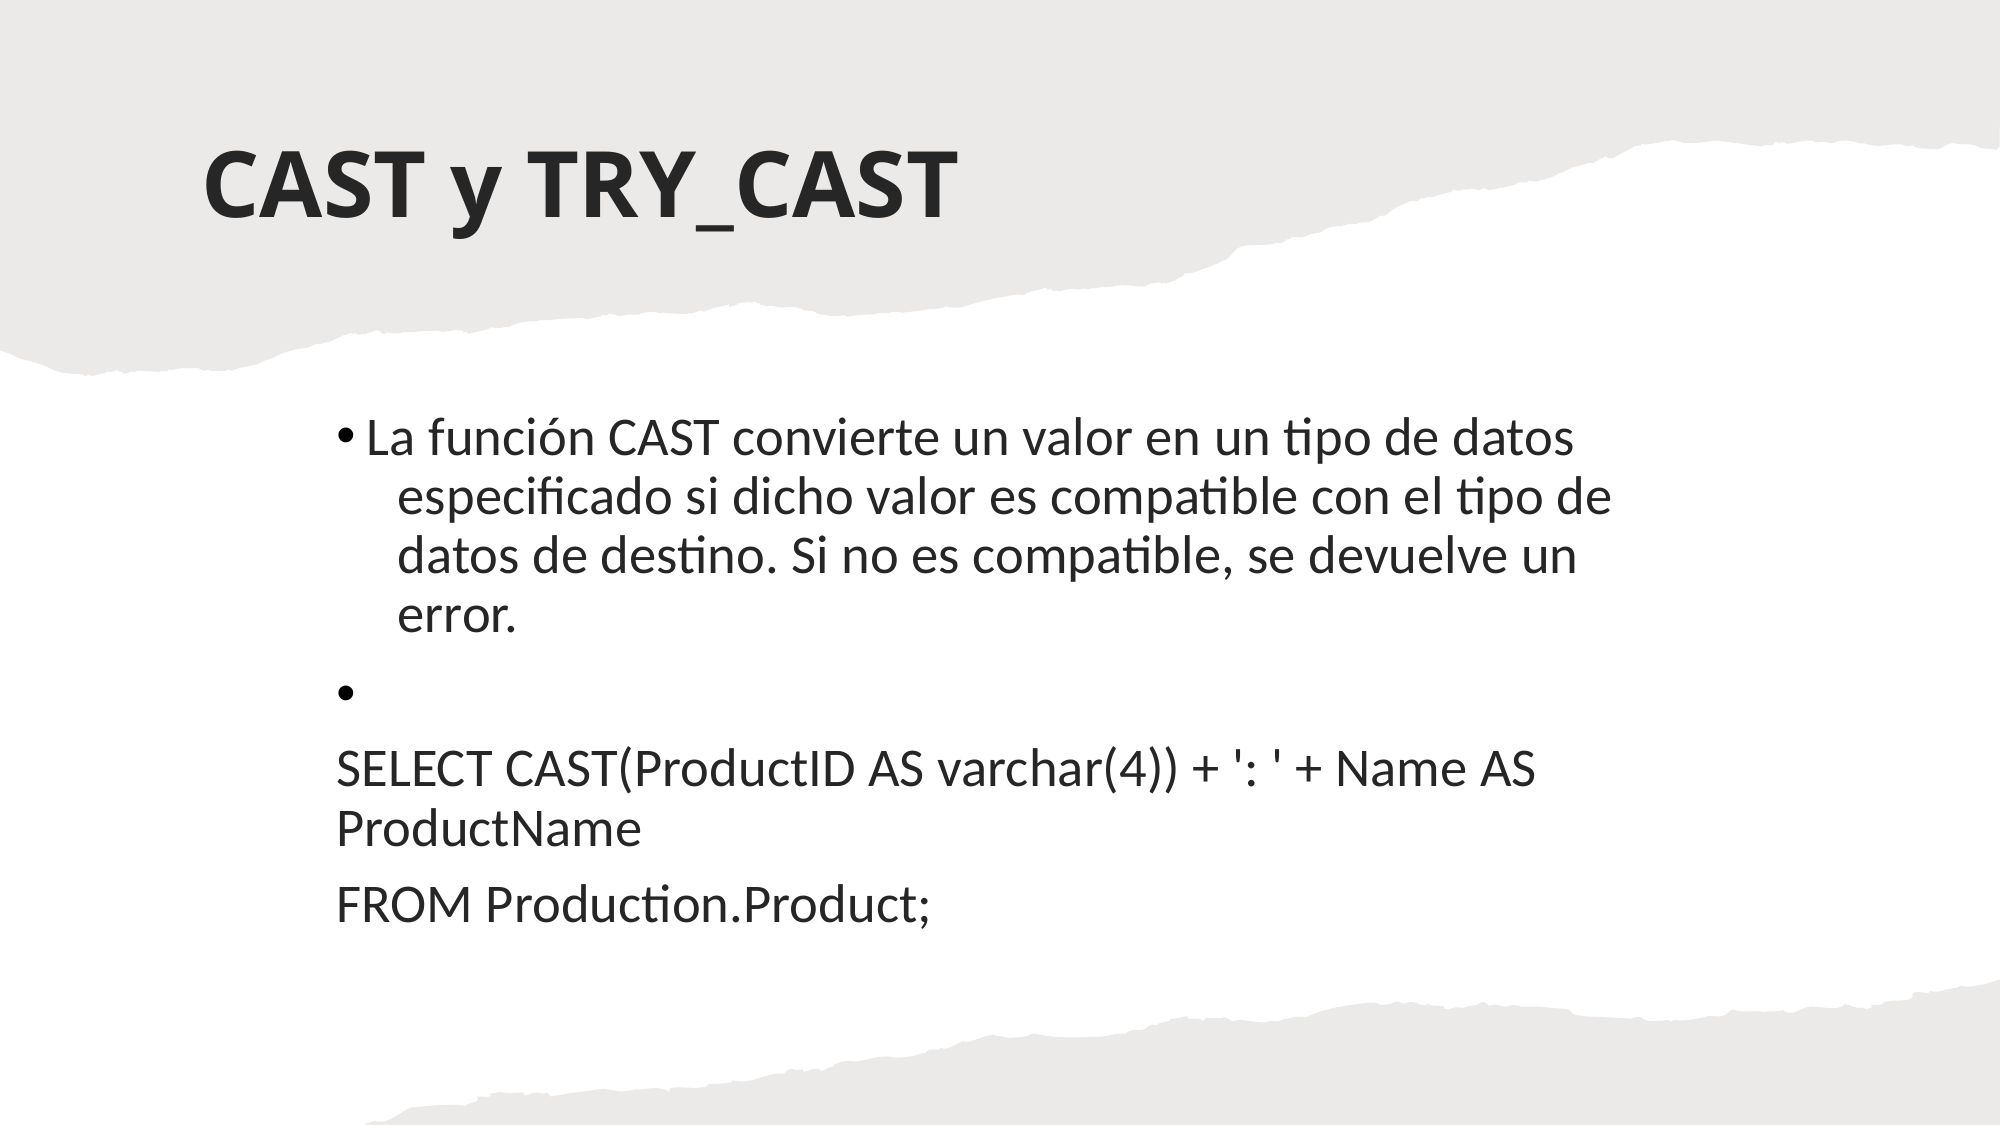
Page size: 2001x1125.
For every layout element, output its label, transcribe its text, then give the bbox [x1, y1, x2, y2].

list La función CAST convierte un valor en un tipo de datos especificado si dicho valor es compatible con el tipo de datos de destino. Si no es compatible, se devuelve un error. SELECT CAST(ProductID AS varchar(4)) + ': ' + Name AS ProductName FROM Production.Product; [321, 398, 1679, 944]
title CAST y TRY_CAST [186, 90, 1752, 286]
text_box [0, 0, 2000, 1125]
